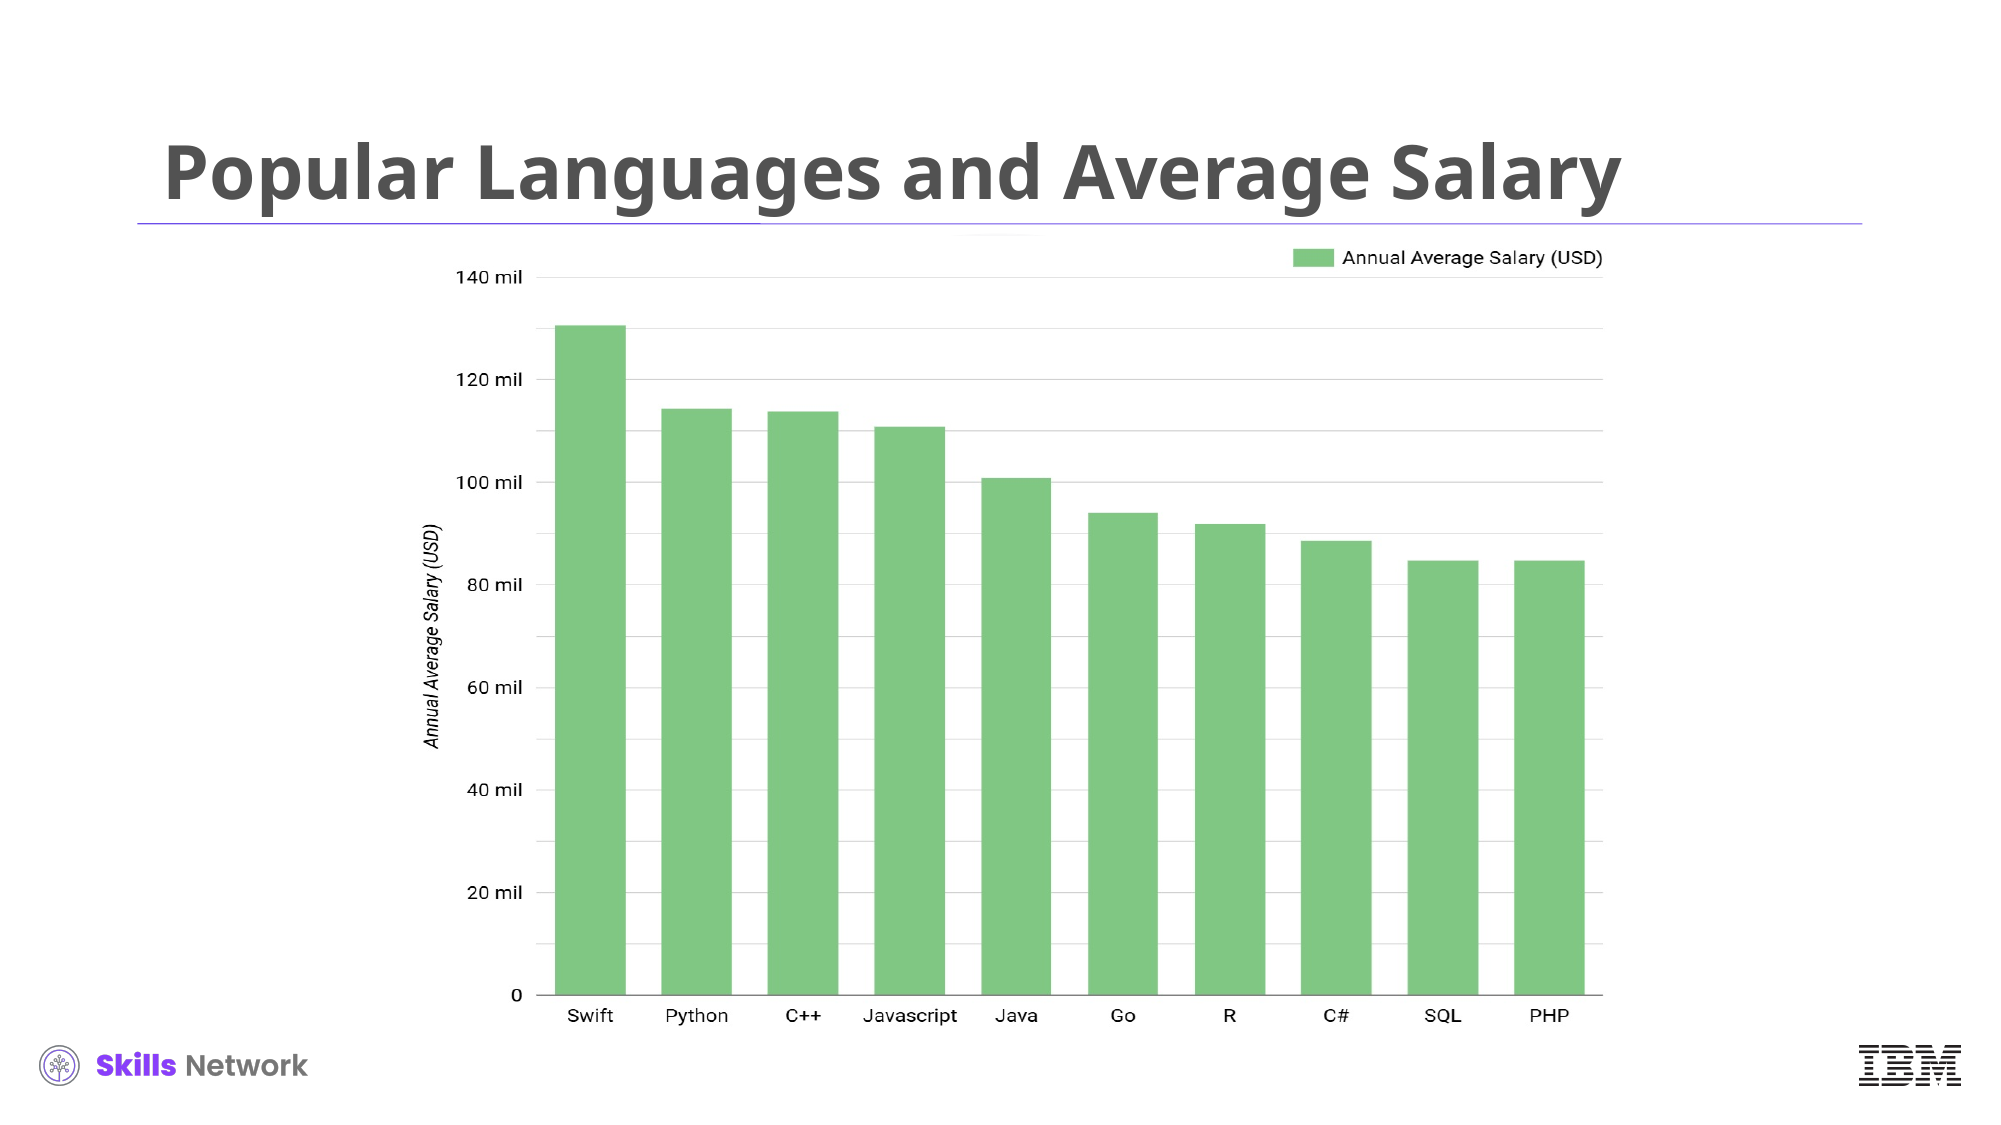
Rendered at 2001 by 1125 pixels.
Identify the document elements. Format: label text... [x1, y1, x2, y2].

picture [412, 236, 1625, 1040]
picture [1859, 1045, 1961, 1086]
picture [39, 1045, 308, 1086]
title Popular Languages and Average Salary [147, 62, 1861, 281]
